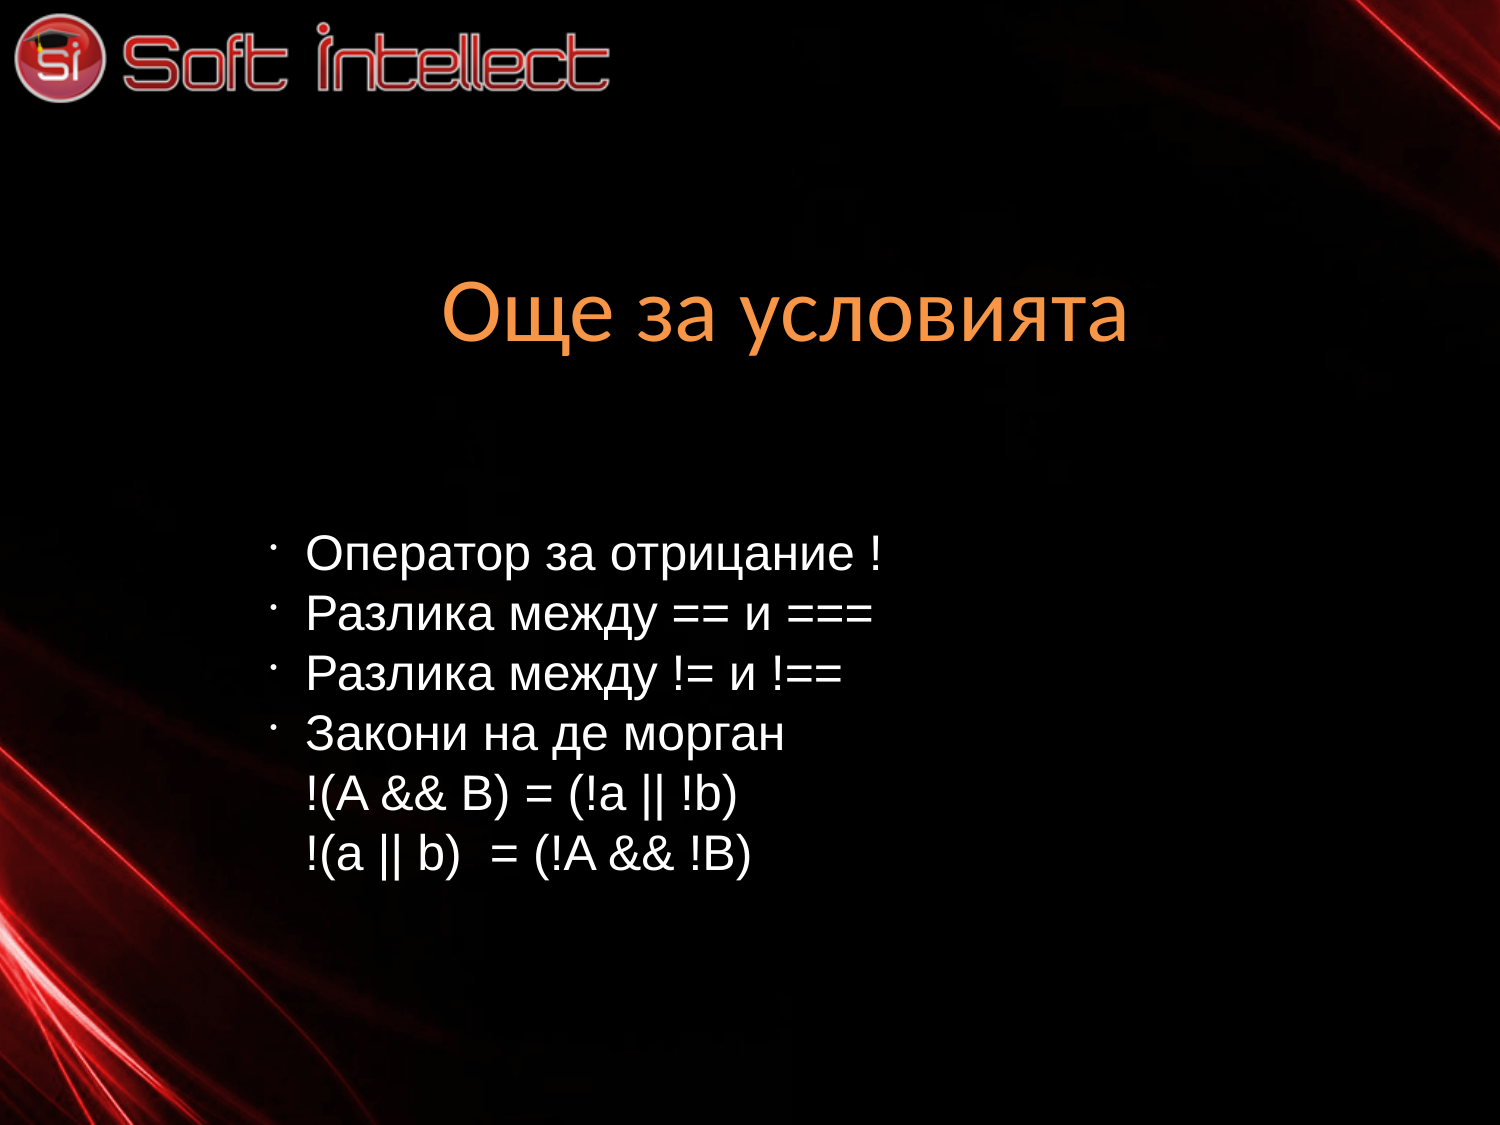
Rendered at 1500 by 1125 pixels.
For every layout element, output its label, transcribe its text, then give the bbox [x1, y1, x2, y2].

text_box Оператор за отрицание ! Разлика между == и === Разлика между != и !== Закони на де морган !(A && B) = (!a || !b) !(a || b) = (!A && !B) [254, 513, 1305, 1125]
picture [0, 0, 1500, 1125]
text_box Още за условията [149, 184, 1424, 426]
